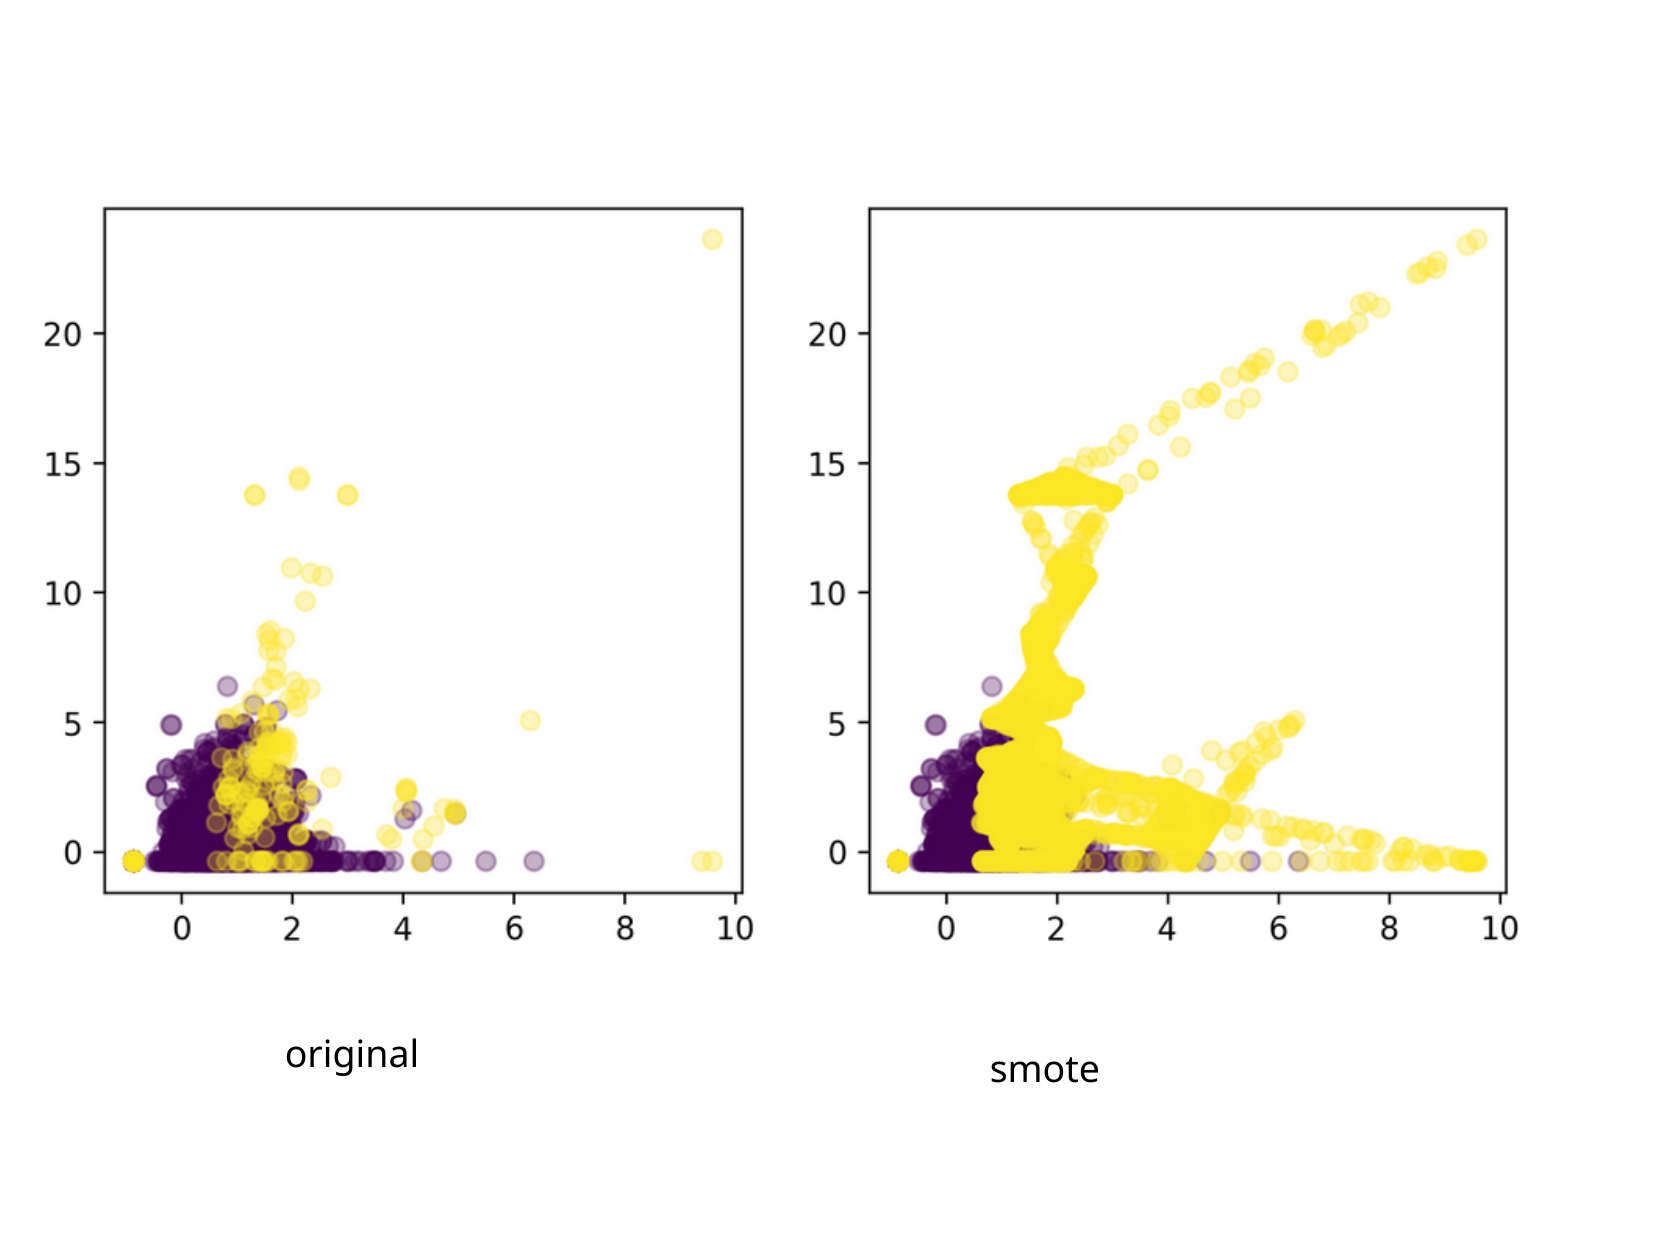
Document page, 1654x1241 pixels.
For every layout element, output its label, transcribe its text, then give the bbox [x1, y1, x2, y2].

text_box smote [975, 1035, 1441, 1088]
picture [0, 179, 1544, 977]
text_box original [270, 1020, 631, 1073]
